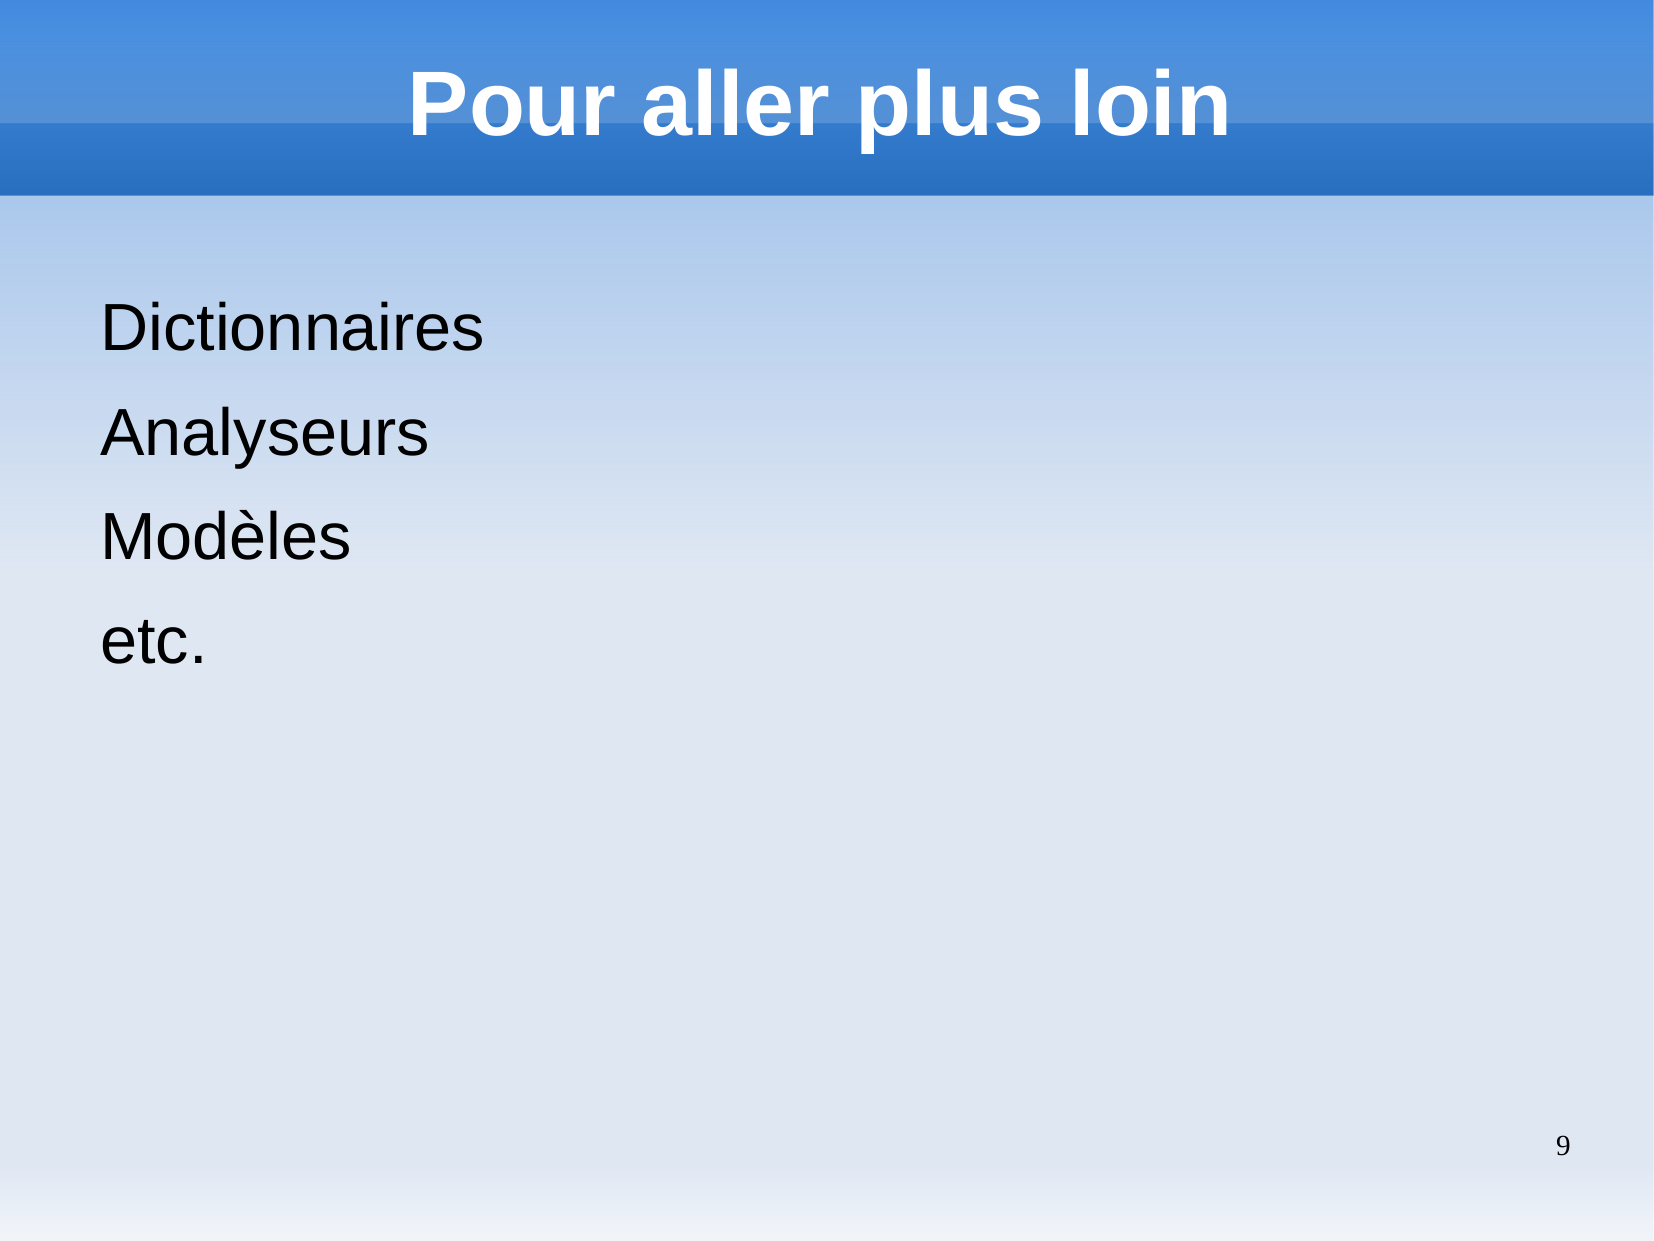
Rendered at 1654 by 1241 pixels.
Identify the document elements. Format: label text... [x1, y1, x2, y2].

picture [0, 0, 1654, 1241]
list Dictionnaires Analyseurs Modèles etc. [82, 290, 1571, 1094]
title Pour aller plus loin [76, 7, 1565, 200]
